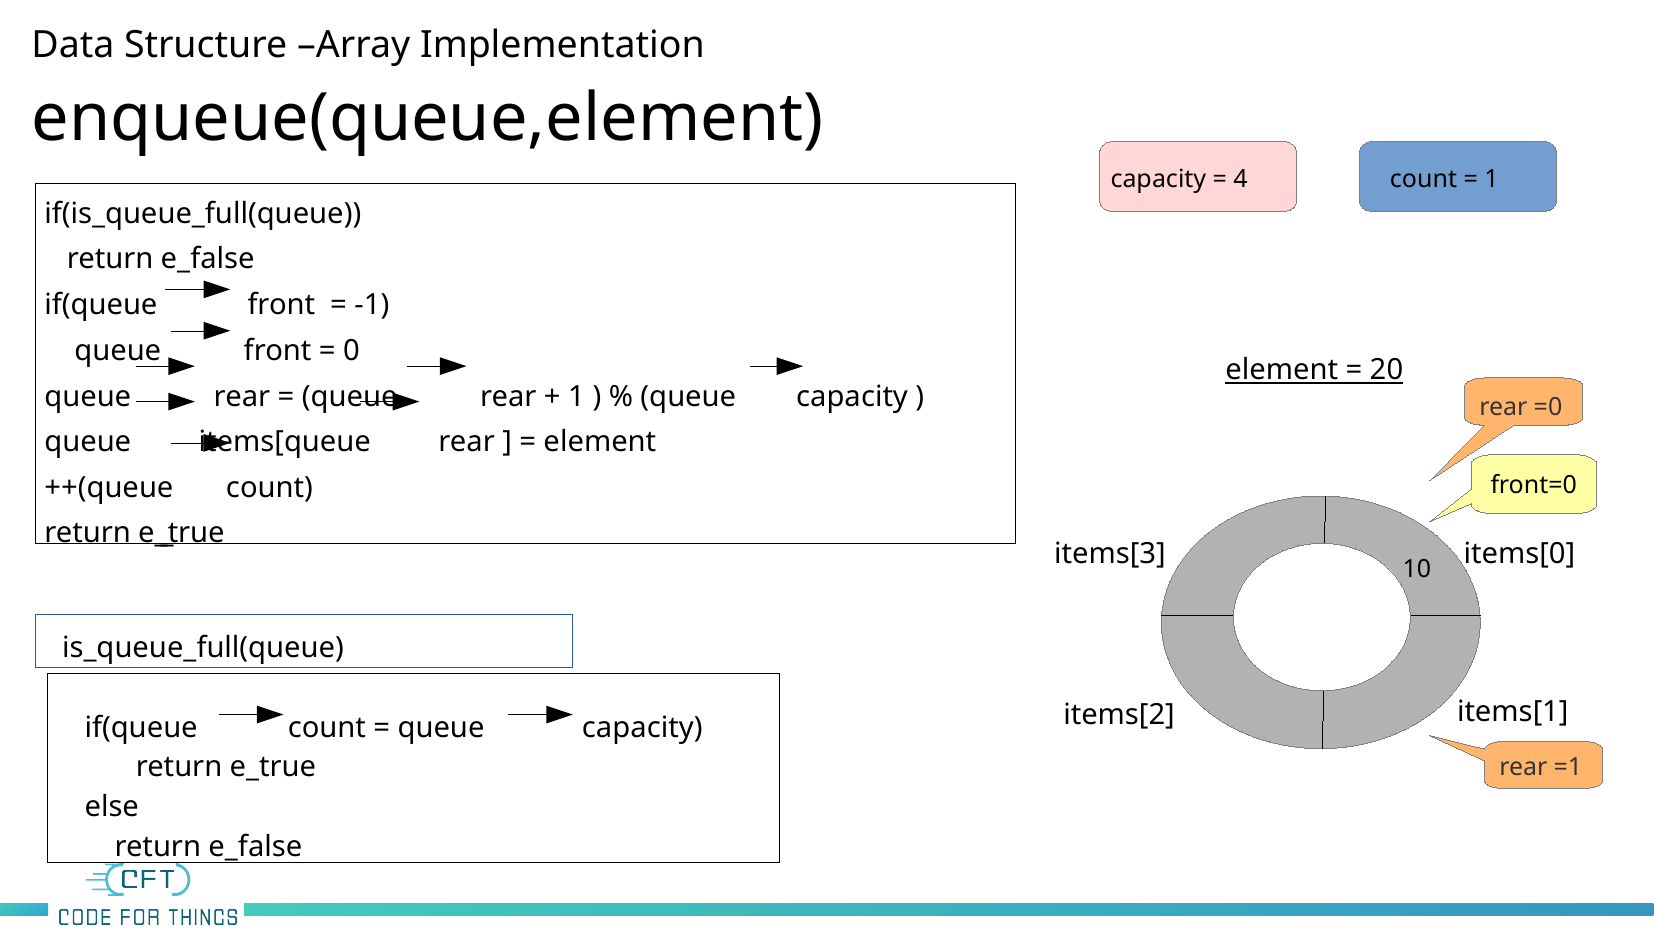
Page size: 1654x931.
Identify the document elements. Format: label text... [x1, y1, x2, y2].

text_box if(is_queue_full(queue)) return e_false if(queue front = -1) queue front = 0 queue rear = (queue rear + 1 ) % (queue capacity ) queue items[queue rear ] = element ++(queue count) return e_true [29, 184, 1046, 520]
text_box 10 [1388, 543, 1450, 588]
text_box [289, 842, 297, 847]
text_box items[0] [1448, 524, 1609, 574]
text_box [47, 673, 780, 863]
text_box [158, 840, 166, 854]
text_box [1361, 206, 1555, 212]
text_box [35, 614, 573, 668]
text_box [130, 842, 138, 847]
text_box element = 20 [1210, 340, 1441, 390]
text_box [1429, 426, 1513, 481]
text_box rear =1 [1484, 741, 1610, 786]
text_box [212, 842, 220, 847]
text_box front=0 [1429, 454, 1597, 522]
title Data Structure –Array Implementation enqueue(queue,element) [31, 12, 1535, 166]
text_box items[1] [1442, 682, 1609, 732]
text_box [1099, 141, 1297, 153]
text_box rear =0 [1464, 381, 1591, 426]
text_box [1469, 377, 1579, 381]
text_box [1429, 735, 1484, 761]
text_box count = 1 [1349, 153, 1571, 206]
text_box capacity = 4 [1089, 153, 1312, 206]
text_box is_queue_full(queue) if(queue count = queue capacity) return e_true else return e_false [47, 619, 733, 840]
text_box [252, 848, 259, 854]
text_box items[3] [1039, 524, 1208, 574]
picture [59, 863, 237, 925]
text_box items[2] [1048, 685, 1208, 735]
text_box [35, 520, 1016, 544]
text_box [1101, 206, 1295, 212]
text_box [1359, 141, 1557, 153]
text_box [1161, 496, 1481, 749]
